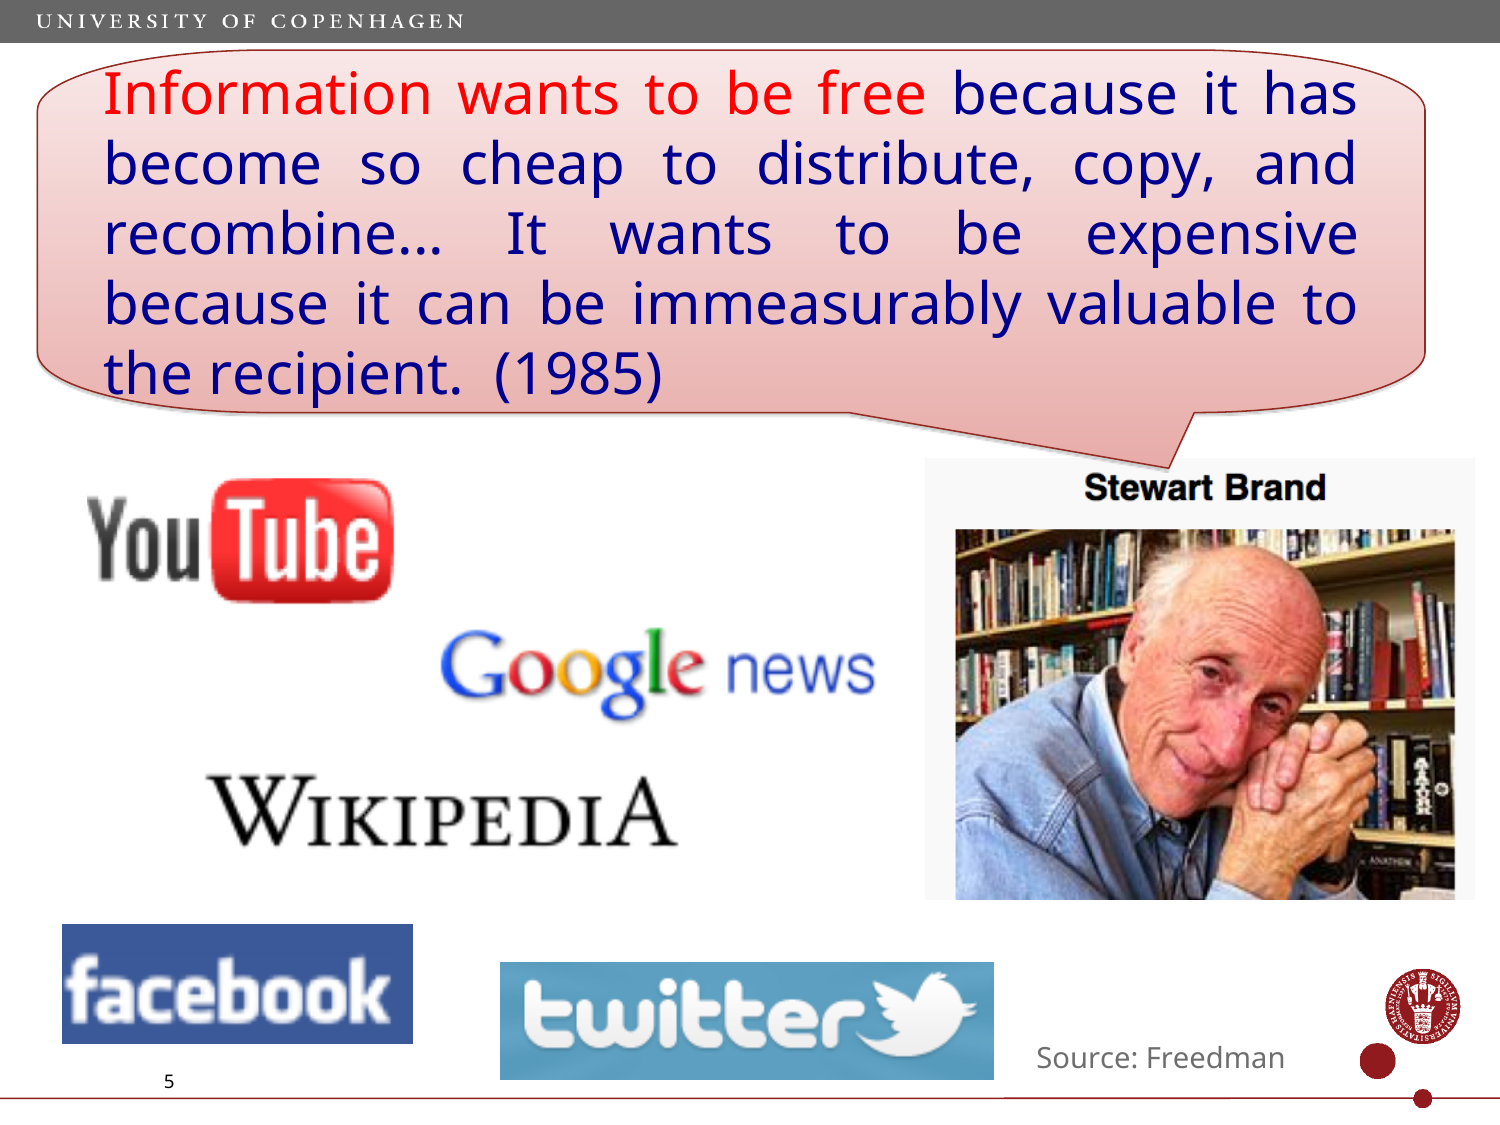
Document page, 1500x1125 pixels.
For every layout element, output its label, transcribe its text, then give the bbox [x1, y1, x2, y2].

text_box <number> [163, 1070, 514, 1094]
picture [924, 458, 1476, 901]
text_box Source: Freedman [1021, 1031, 1341, 1083]
text_box Information wants to be free because it has become so cheap to distribute, copy, and recombine... It wants to be expensive because it can be immeasurably valuable to the recipient. (1985) [37, 50, 1426, 469]
picture [87, 462, 409, 613]
picture [0, 910, 1500, 1122]
picture [181, 749, 713, 876]
picture [425, 599, 897, 729]
